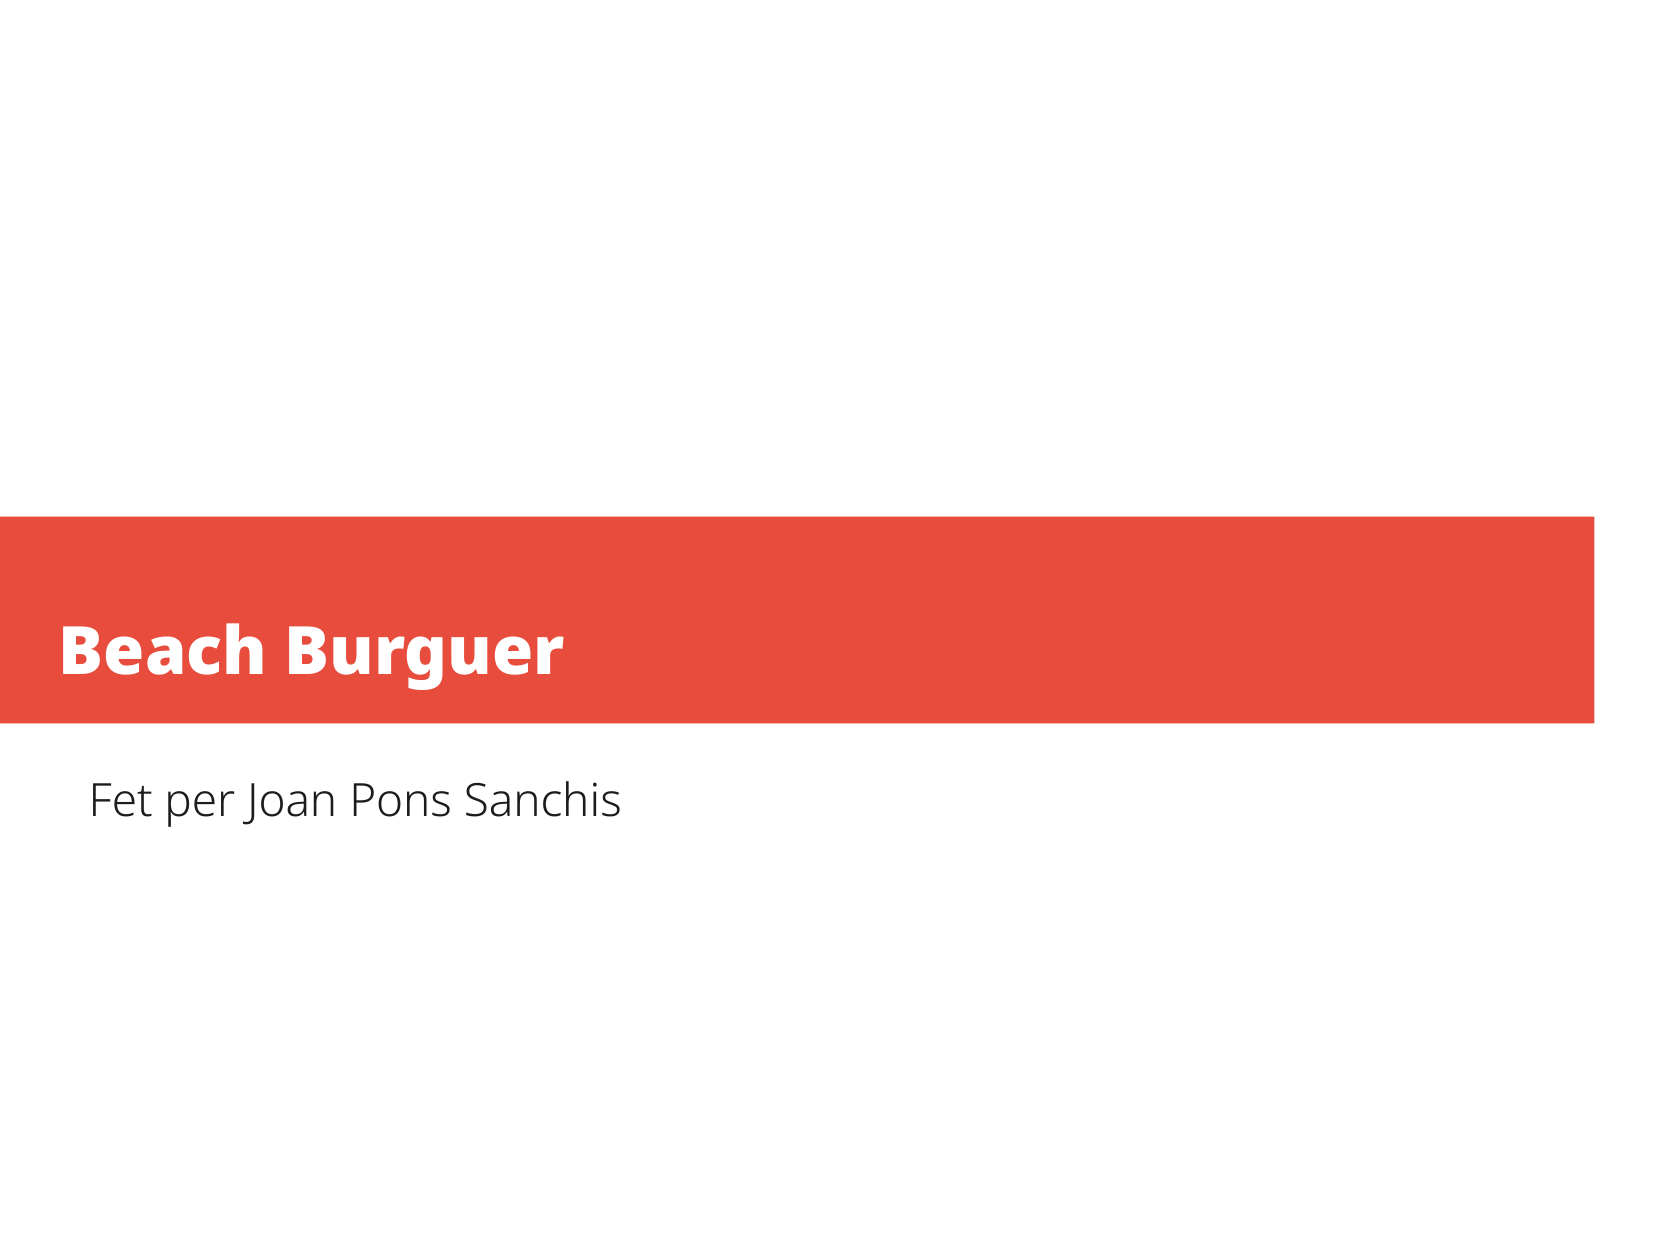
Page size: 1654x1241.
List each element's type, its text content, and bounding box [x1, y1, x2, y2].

title Beach Burguer [59, 546, 1595, 694]
subtitle Fet per Joan Pons Sanchis [88, 767, 1595, 1182]
